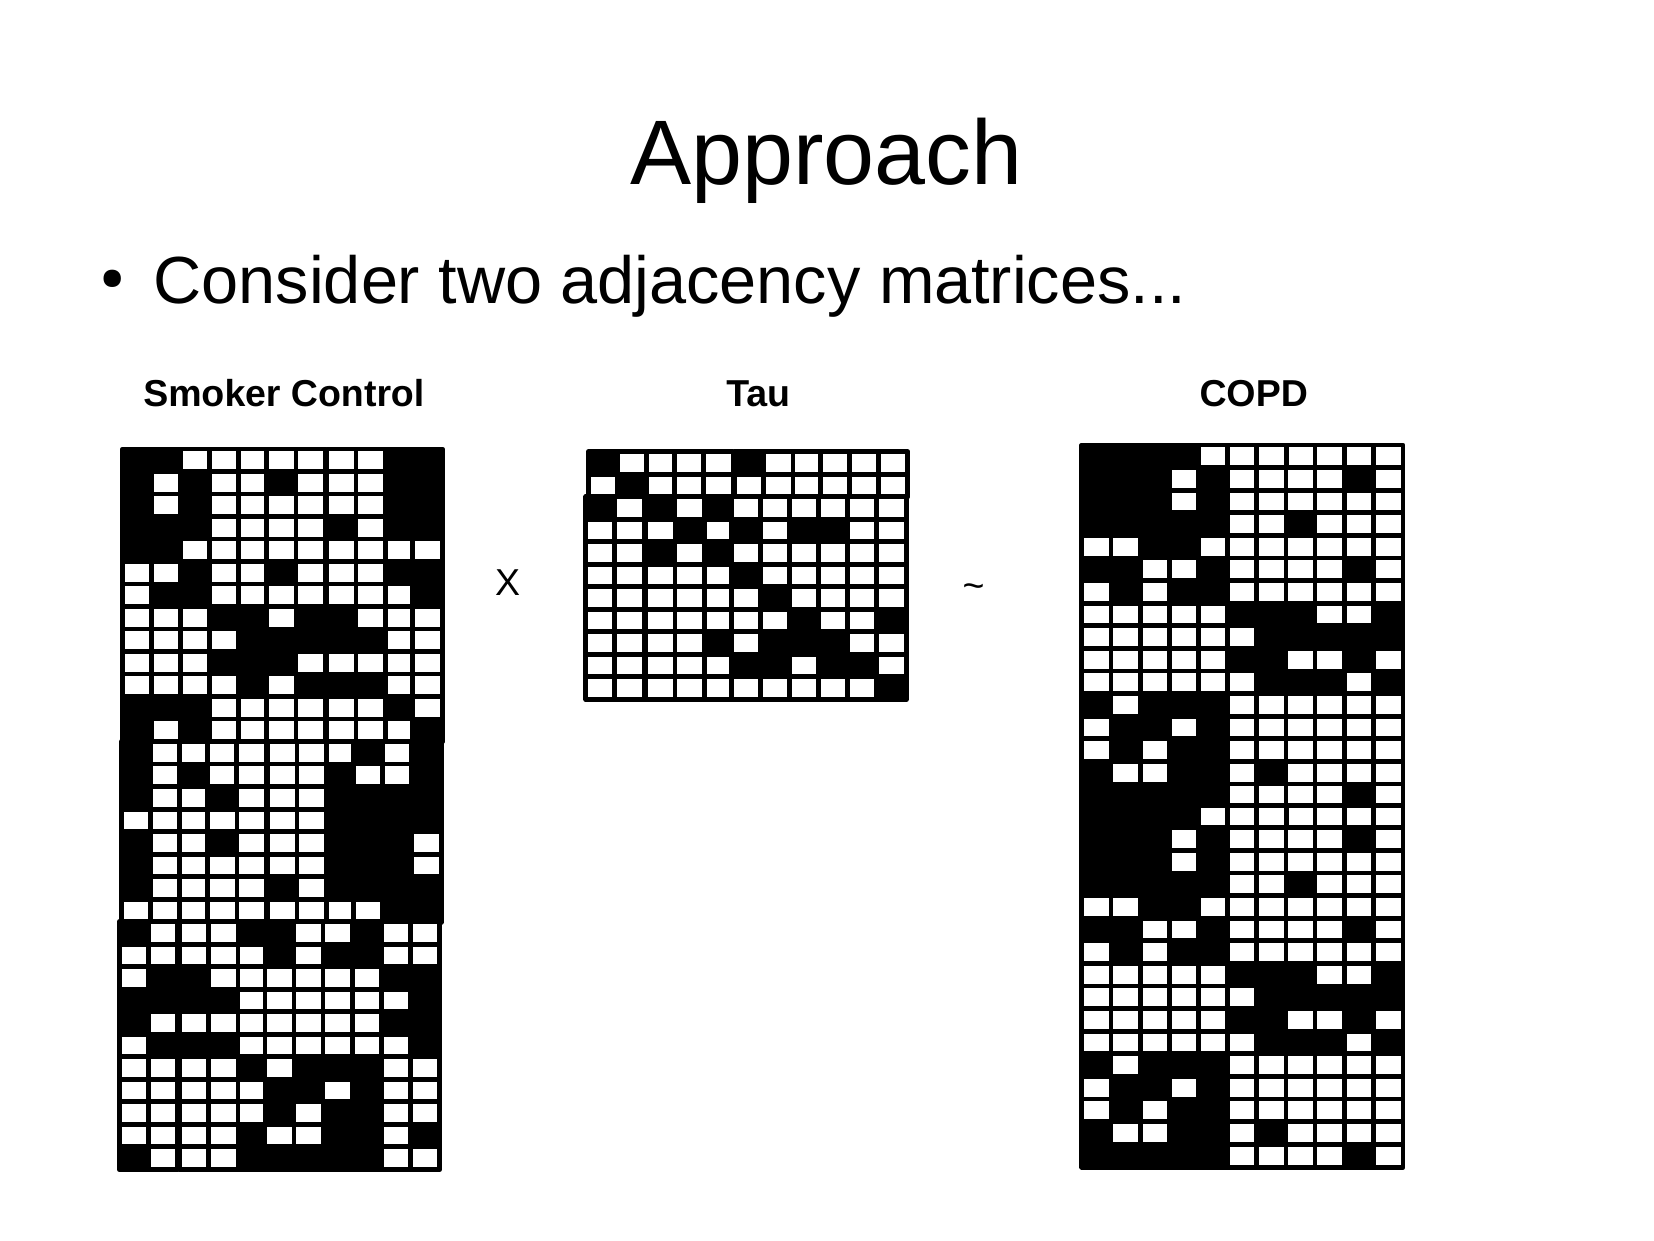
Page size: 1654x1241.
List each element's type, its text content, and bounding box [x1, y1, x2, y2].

text_box [585, 451, 908, 700]
text_box X [480, 553, 536, 611]
title Approach [82, 49, 1571, 242]
list Consider two adjacency matrices... [82, 242, 1571, 963]
text_box [119, 449, 443, 1170]
text_box Tau [711, 365, 806, 422]
text_box ~ [948, 557, 1000, 615]
text_box [1081, 445, 1404, 1168]
text_box COPD [1184, 365, 1323, 423]
text_box Smoker Control [128, 365, 440, 423]
